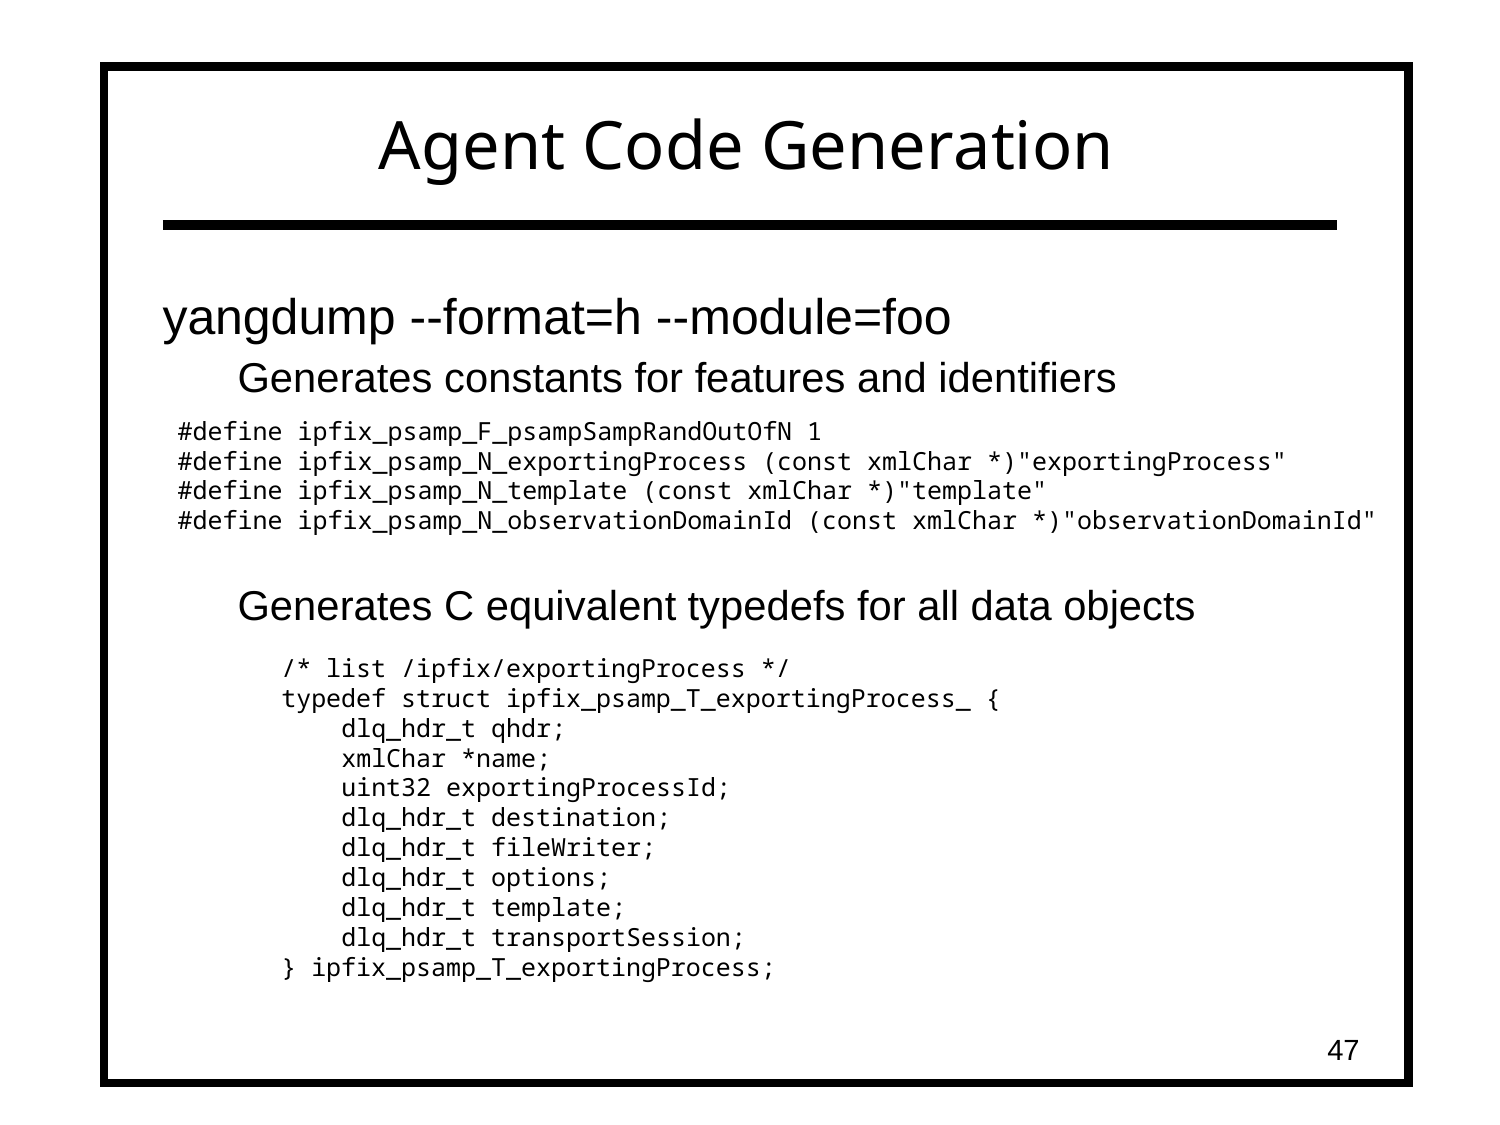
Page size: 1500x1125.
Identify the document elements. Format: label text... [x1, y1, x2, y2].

text_box /* list /ipfix/exportingProcess */ typedef struct ipfix_psamp_T_exportingProcess_ { dlq_hdr_t qhdr; xmlChar *name; uint32 exportingProcessId; dlq_hdr_t destination; dlq_hdr_t fileWriter; dlq_hdr_t options; dlq_hdr_t template; dlq_hdr_t transportSession; } ipfix_psamp_T_exportingProcess; [266, 644, 1025, 1019]
text_box #define ipfix_psamp_F_psampSampRandOutOfN 1 #define ipfix_psamp_N_exportingProcess (const xmlChar *)"exportingProcess" #define ipfix_psamp_N_template (const xmlChar *)"template" #define ipfix_psamp_N_observationDomainId (const xmlChar *)"observationDomainId" [162, 407, 1414, 580]
title Agent Code Generation [162, 74, 1332, 213]
list yangdump --format=h --module=foo Generates constants for features and identifiers Generates C equivalent typedefs for all data objects [162, 580, 1338, 986]
list yangdump --format=h --module=foo Generates constants for features and identifiers Generates C equivalent typedefs for all data objects [162, 288, 1338, 407]
